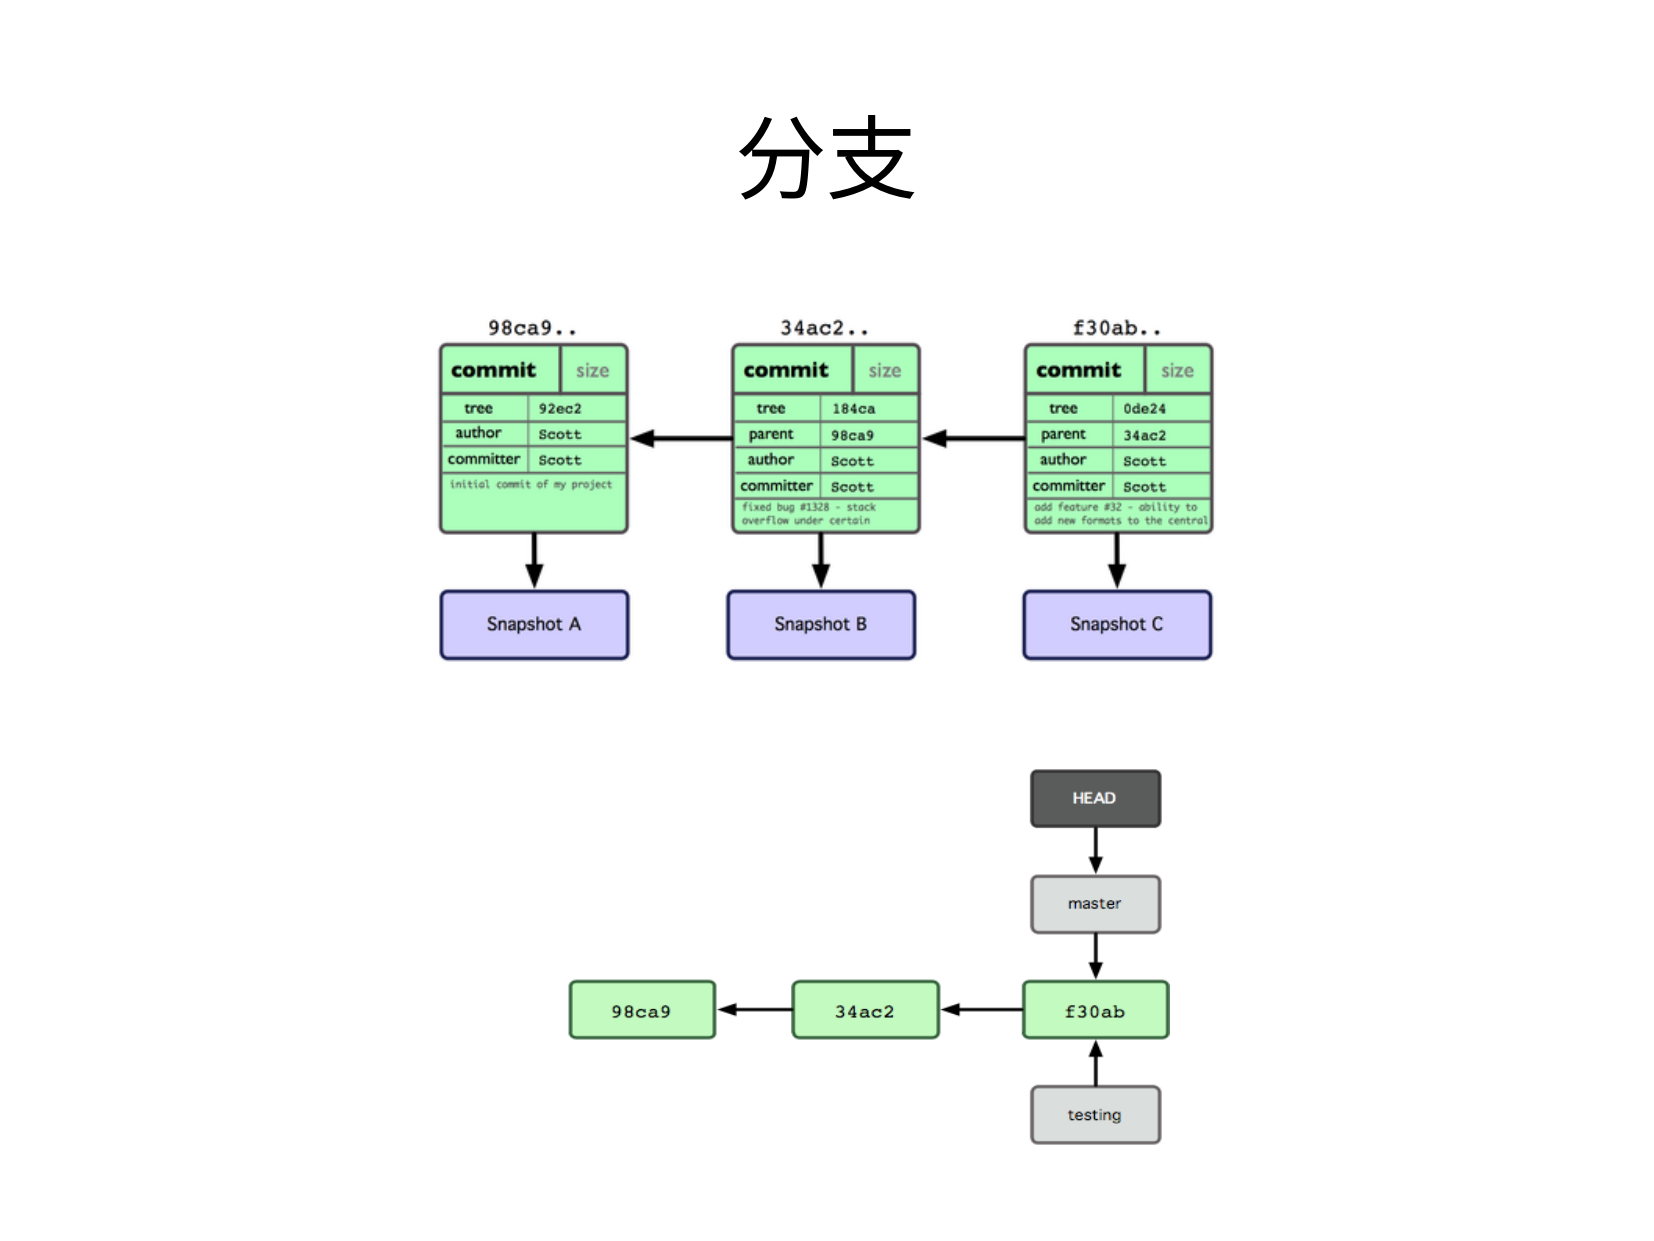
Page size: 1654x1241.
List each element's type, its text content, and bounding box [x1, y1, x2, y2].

picture [435, 312, 1217, 662]
picture [566, 767, 1170, 1146]
title 分支 [82, 49, 1571, 257]
